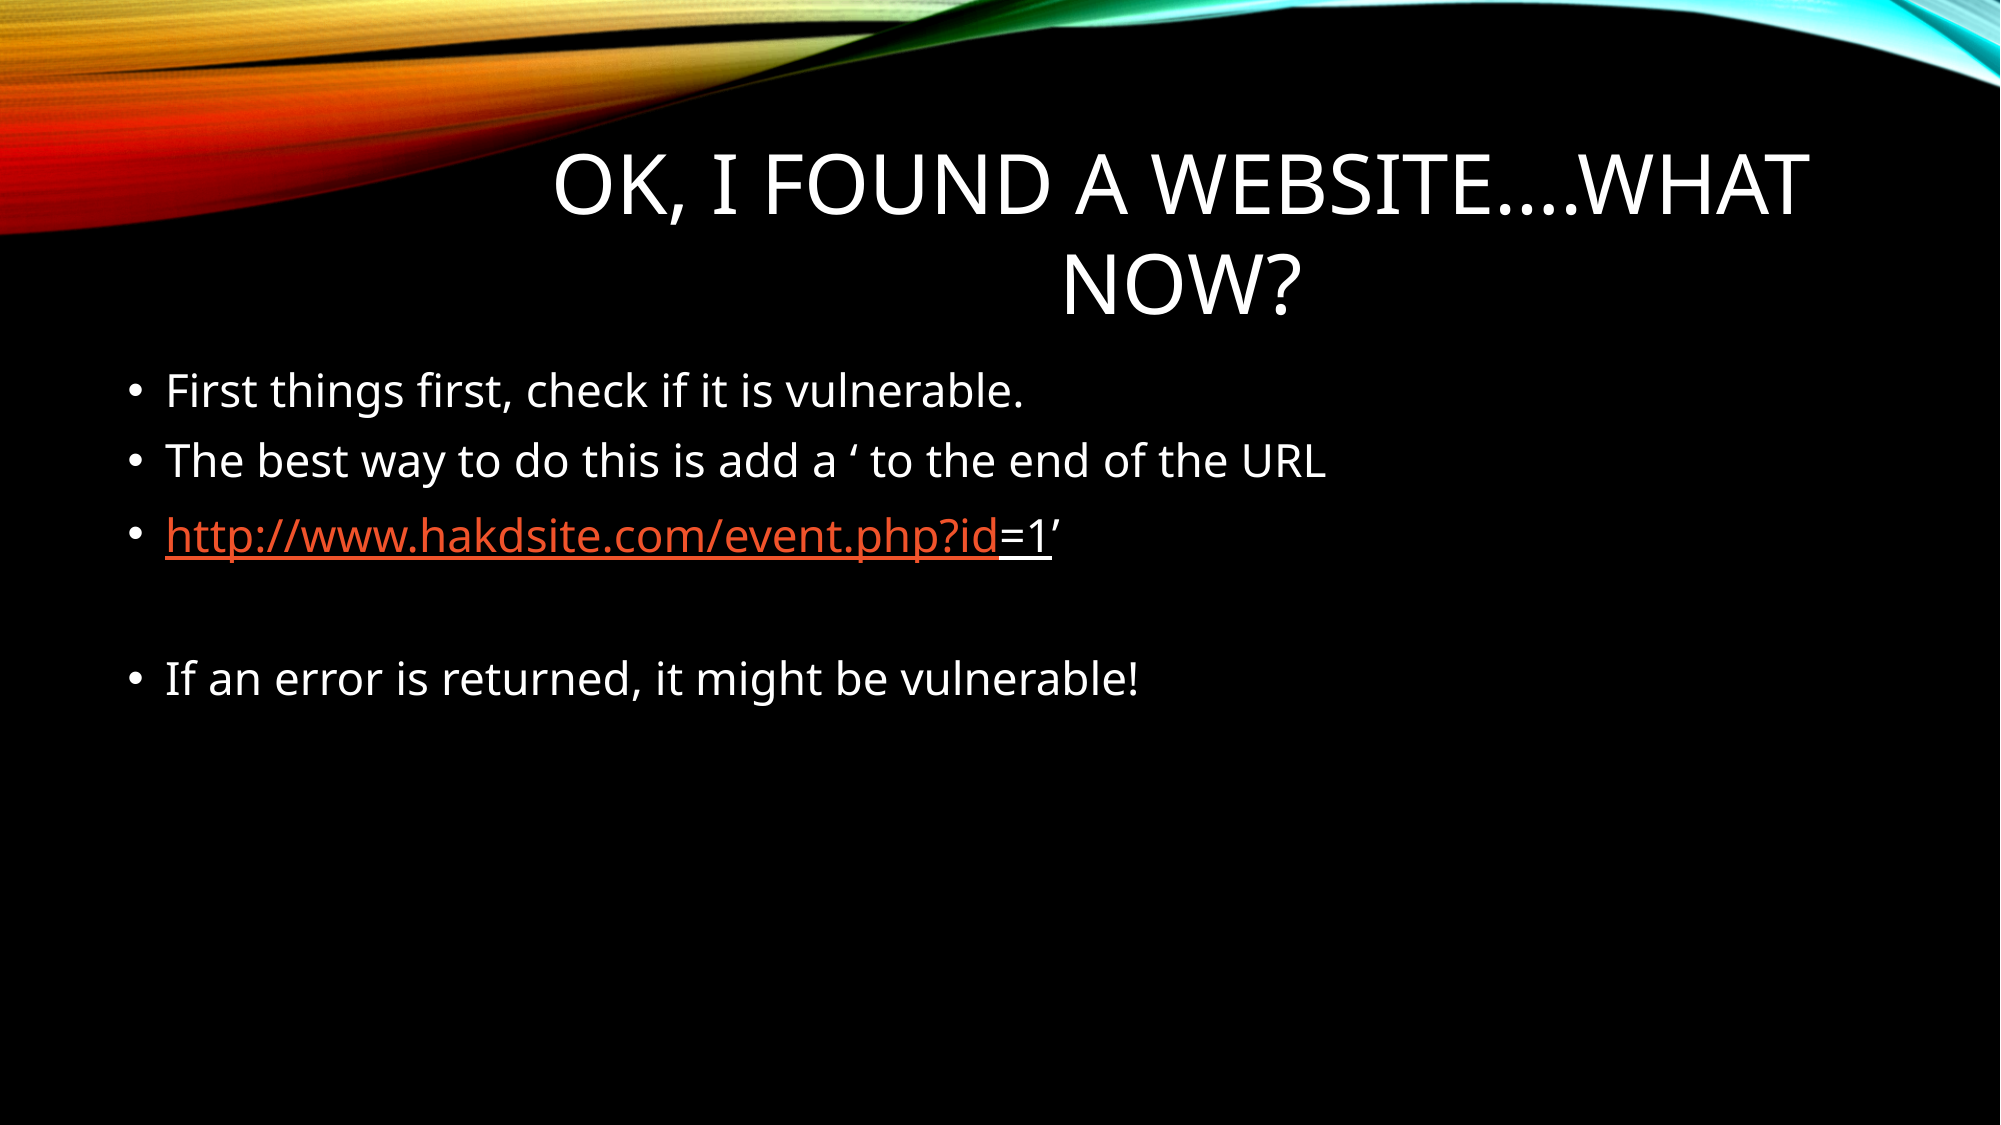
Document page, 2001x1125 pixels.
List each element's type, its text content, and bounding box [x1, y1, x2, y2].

picture [0, 0, 2000, 237]
list First things first, check if it is vulnerable. The best way to do this is add a ‘ to the end of the URL http://www.hakdsite.com/event.php?id=1’ If an error is returned, it might be vulnerable! [112, 360, 1888, 1021]
title Ok, I found a website….what now? [474, 125, 1888, 338]
